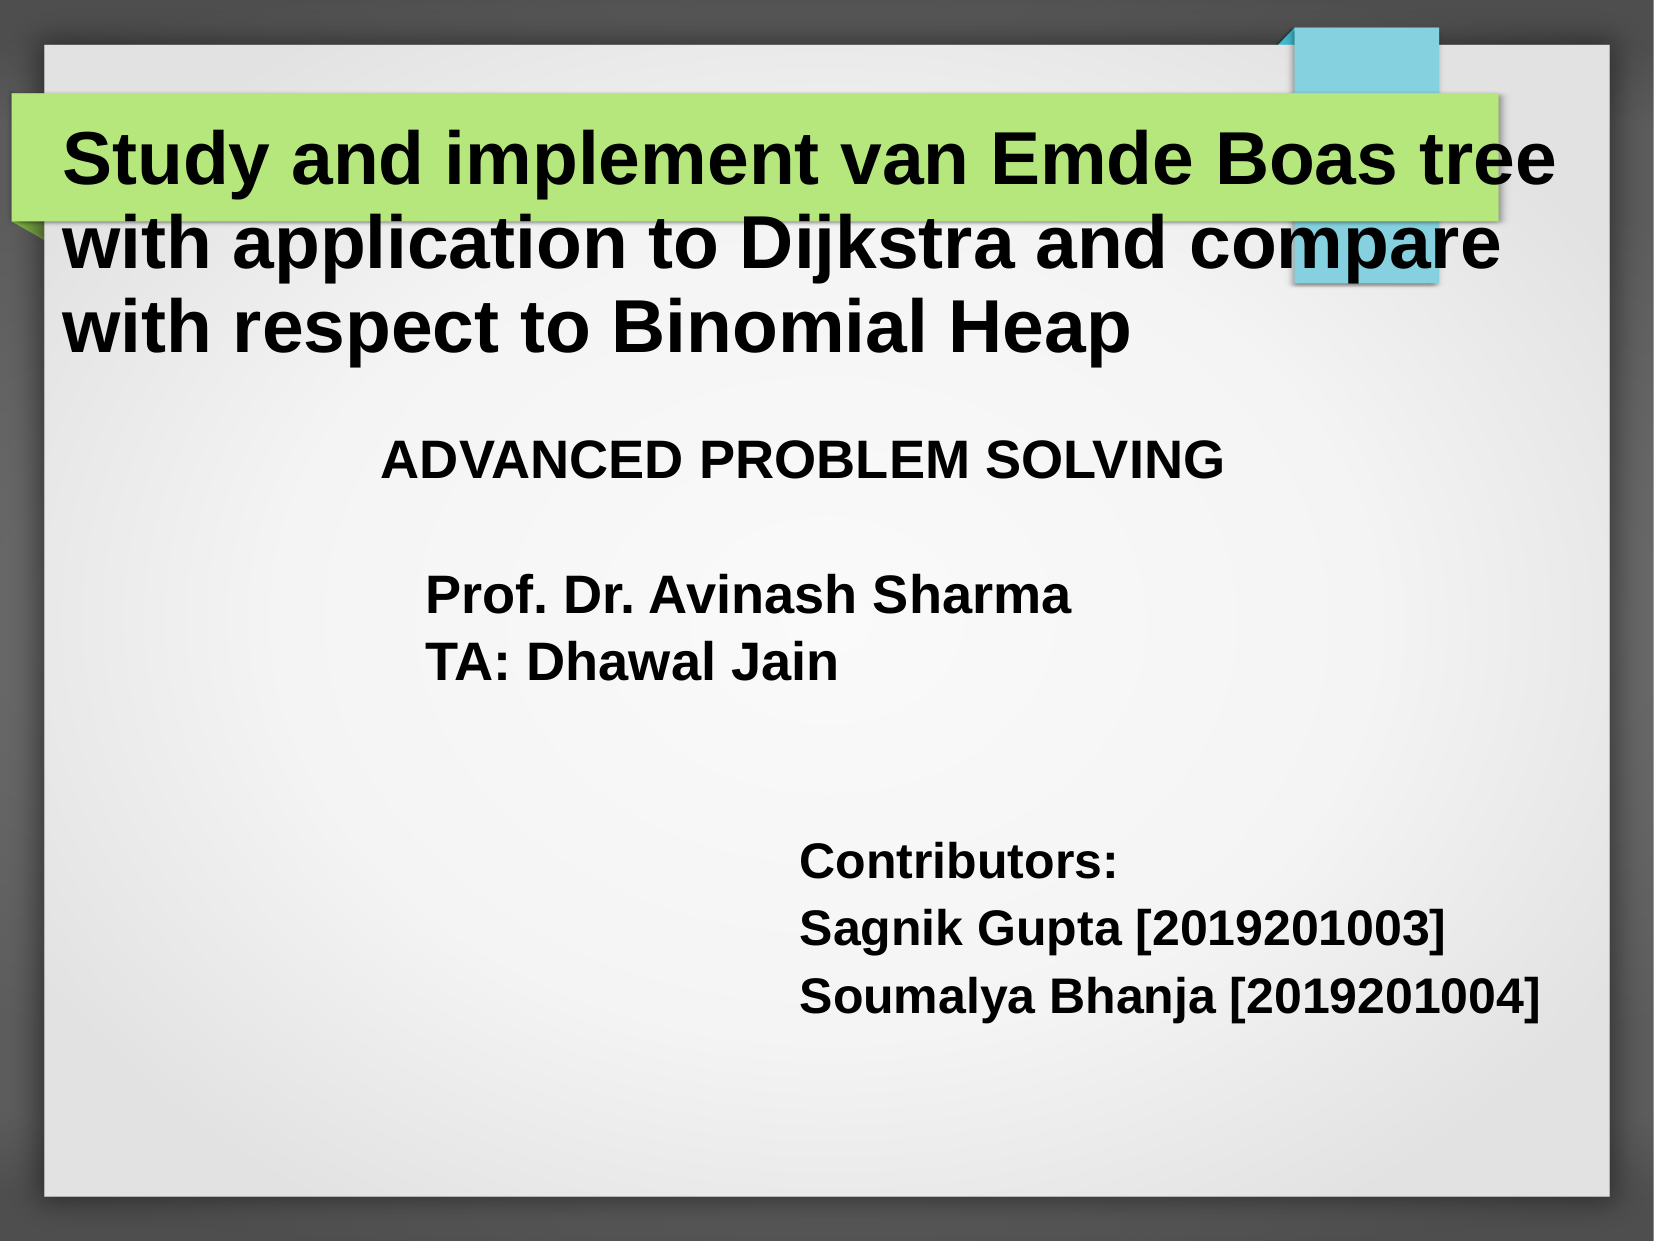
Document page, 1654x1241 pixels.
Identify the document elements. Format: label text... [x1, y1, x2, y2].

picture [0, 0, 1654, 1241]
list Prof. Dr. Avinash Sharma TA: Dhawal Jain Contributors: Sagnik Gupta [2019201003] Soumalya Bhanja [2019201004] [70, 497, 1560, 1217]
title Study and implement van Emde Boas tree with application to Dijkstra and compare with respect to Binomial Heap [62, 70, 1563, 414]
text_box ADVANCED PROBLEM SOLVING [200, 421, 1453, 498]
